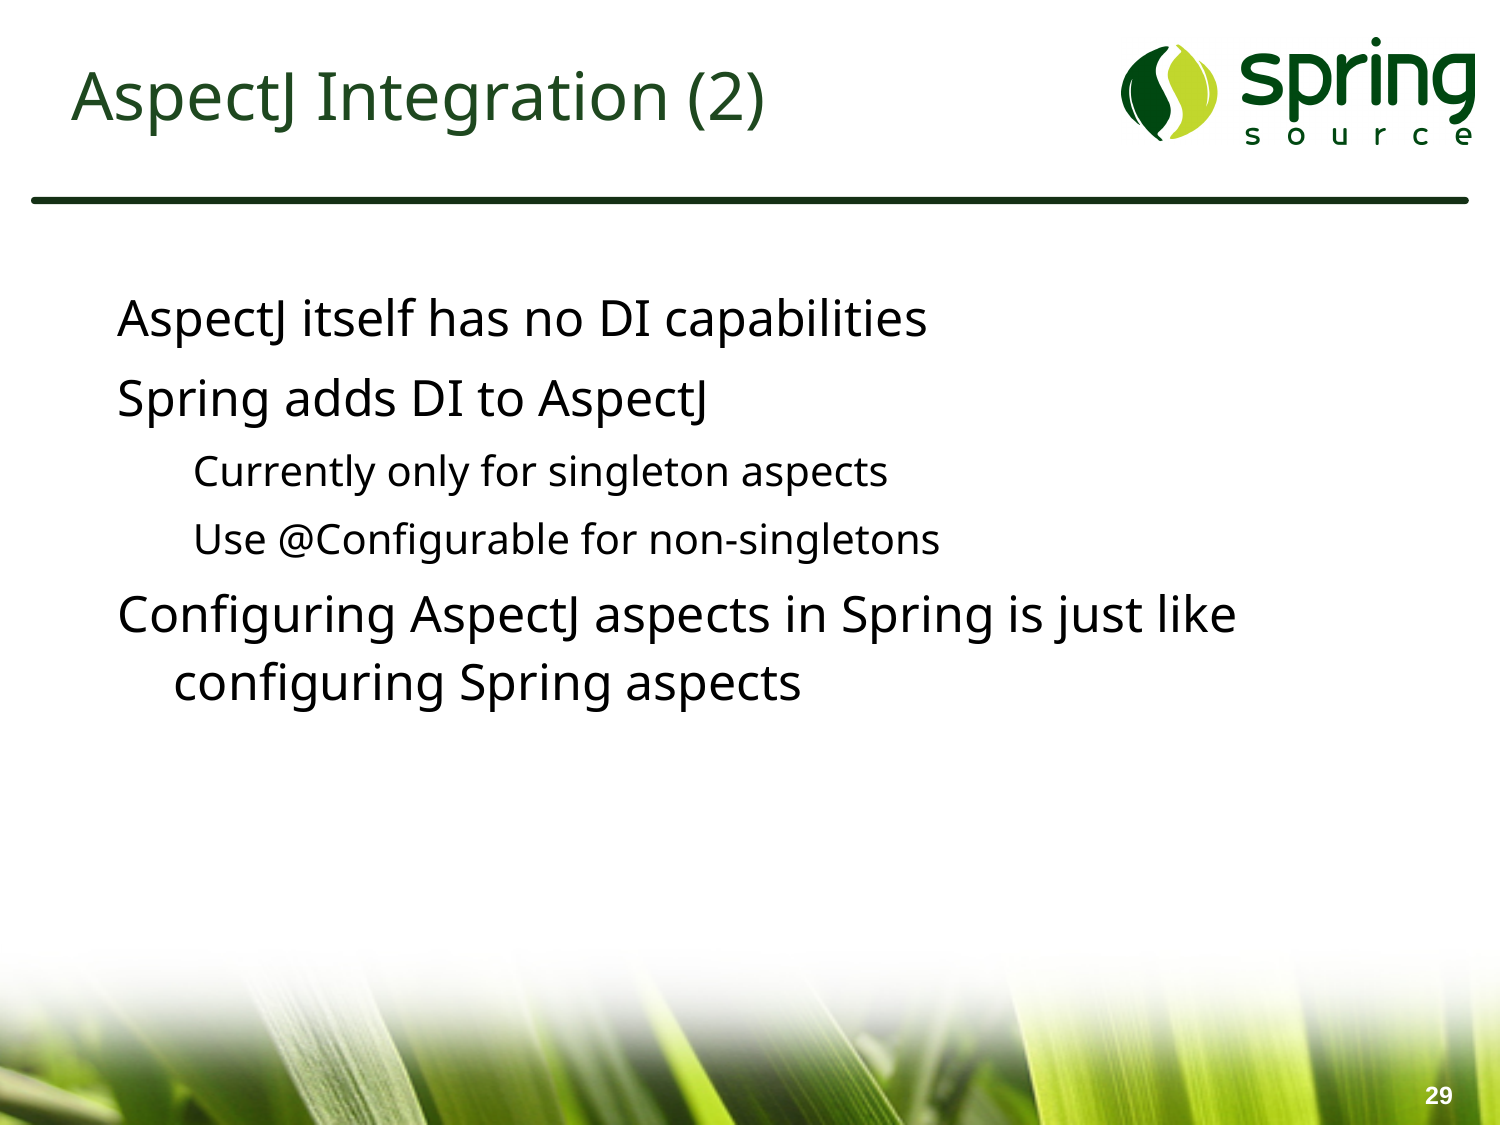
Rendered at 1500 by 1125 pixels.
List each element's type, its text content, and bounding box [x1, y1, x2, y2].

picture [1121, 37, 1475, 145]
title AspectJ Integration (2) [56, 13, 1089, 176]
list AspectJ itself has no DI capabilities Spring adds DI to AspectJ Currently only for singleton aspects Use @Configurable for non-singletons Configuring AspectJ aspects in Spring is just like configuring Spring aspects [103, 275, 1394, 938]
picture [0, 944, 1500, 1125]
